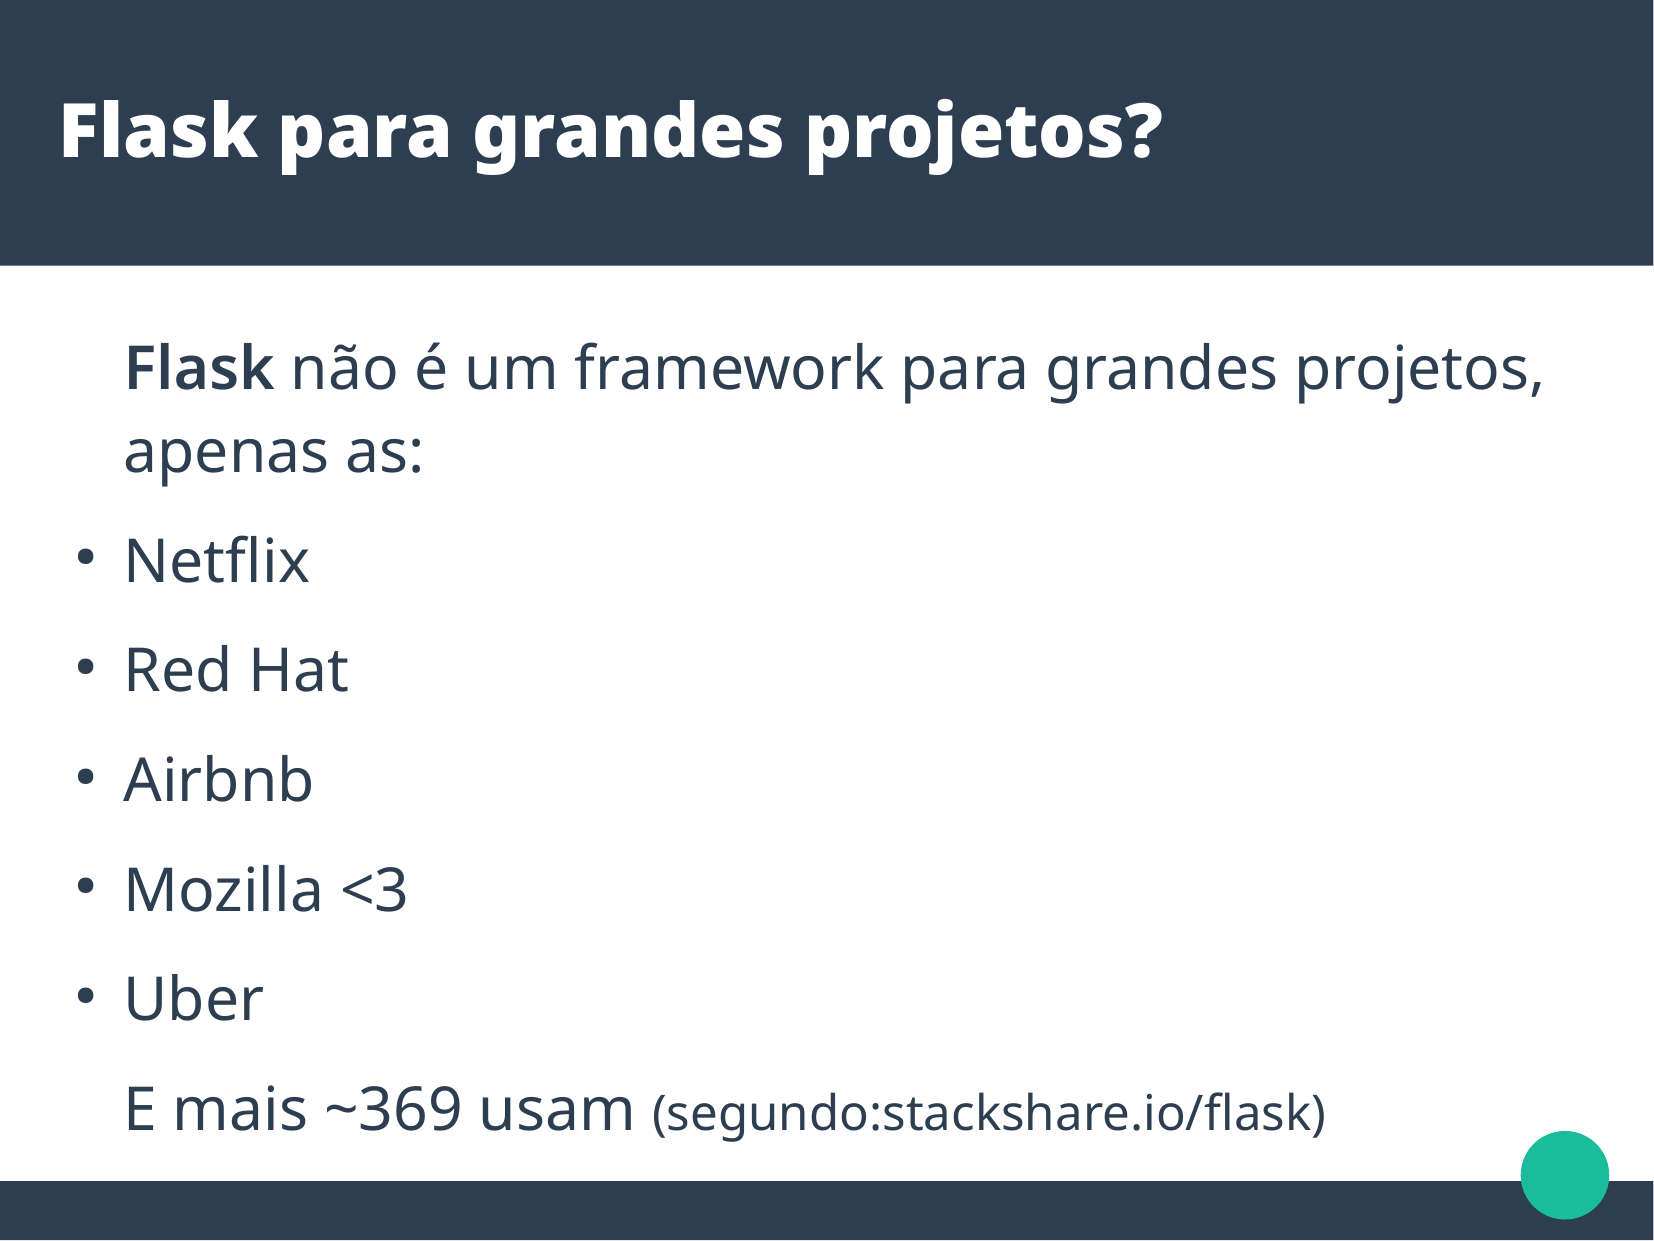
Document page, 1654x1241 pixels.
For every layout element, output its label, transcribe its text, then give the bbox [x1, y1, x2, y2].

title Flask para grandes projetos? [59, 49, 1595, 207]
list Flask não é um framework para grandes projetos, apenas as: Netflix Red Hat Airbnb Mozilla <3 Uber E mais ~369 usam (segundo:stackshare.io/flask) [59, 324, 1595, 1152]
